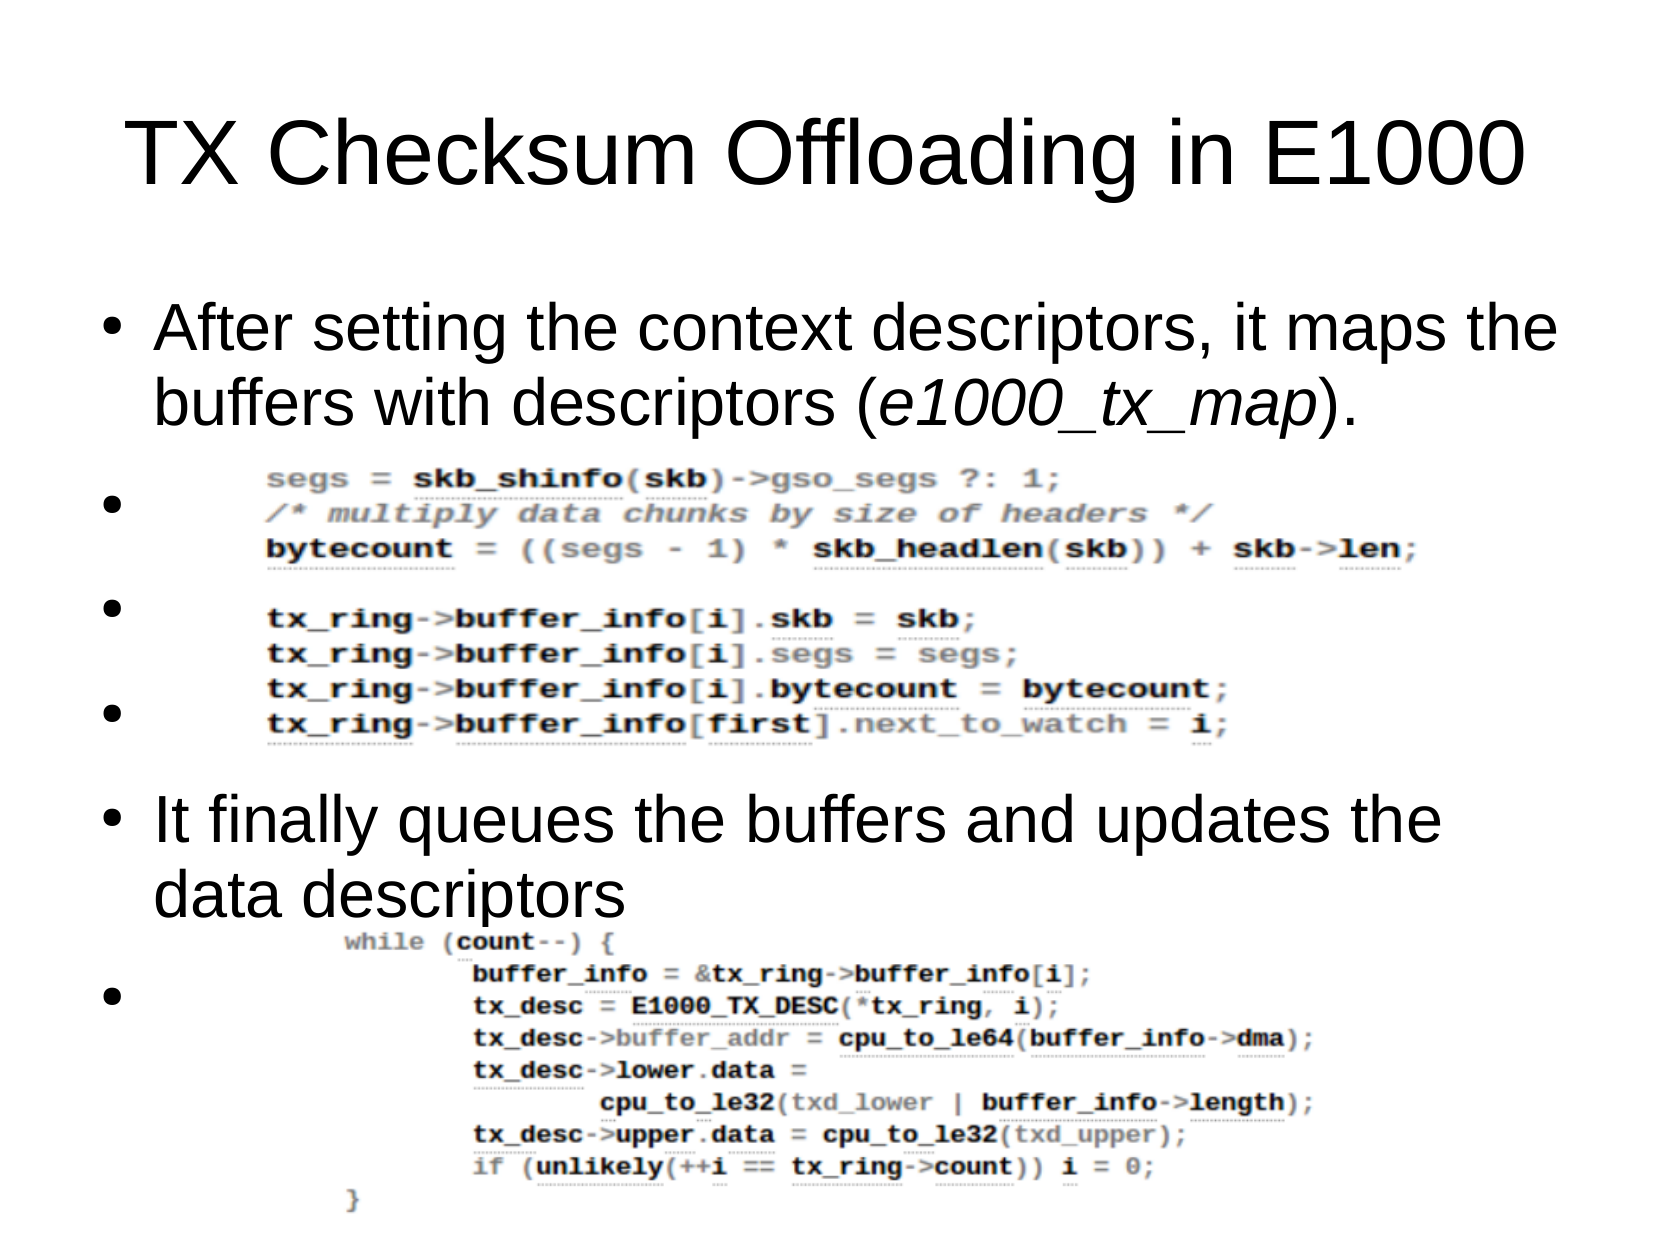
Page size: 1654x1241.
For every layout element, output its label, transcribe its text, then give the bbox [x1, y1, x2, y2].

title TX Checksum Offloading in E1000 [82, 49, 1571, 257]
picture [330, 927, 1341, 1216]
picture [262, 449, 1426, 754]
list After setting the context descriptors, it maps the buffers with descriptors (e1000_tx_map). It finally queues the buffers and updates the data descriptors [82, 290, 1571, 1010]
